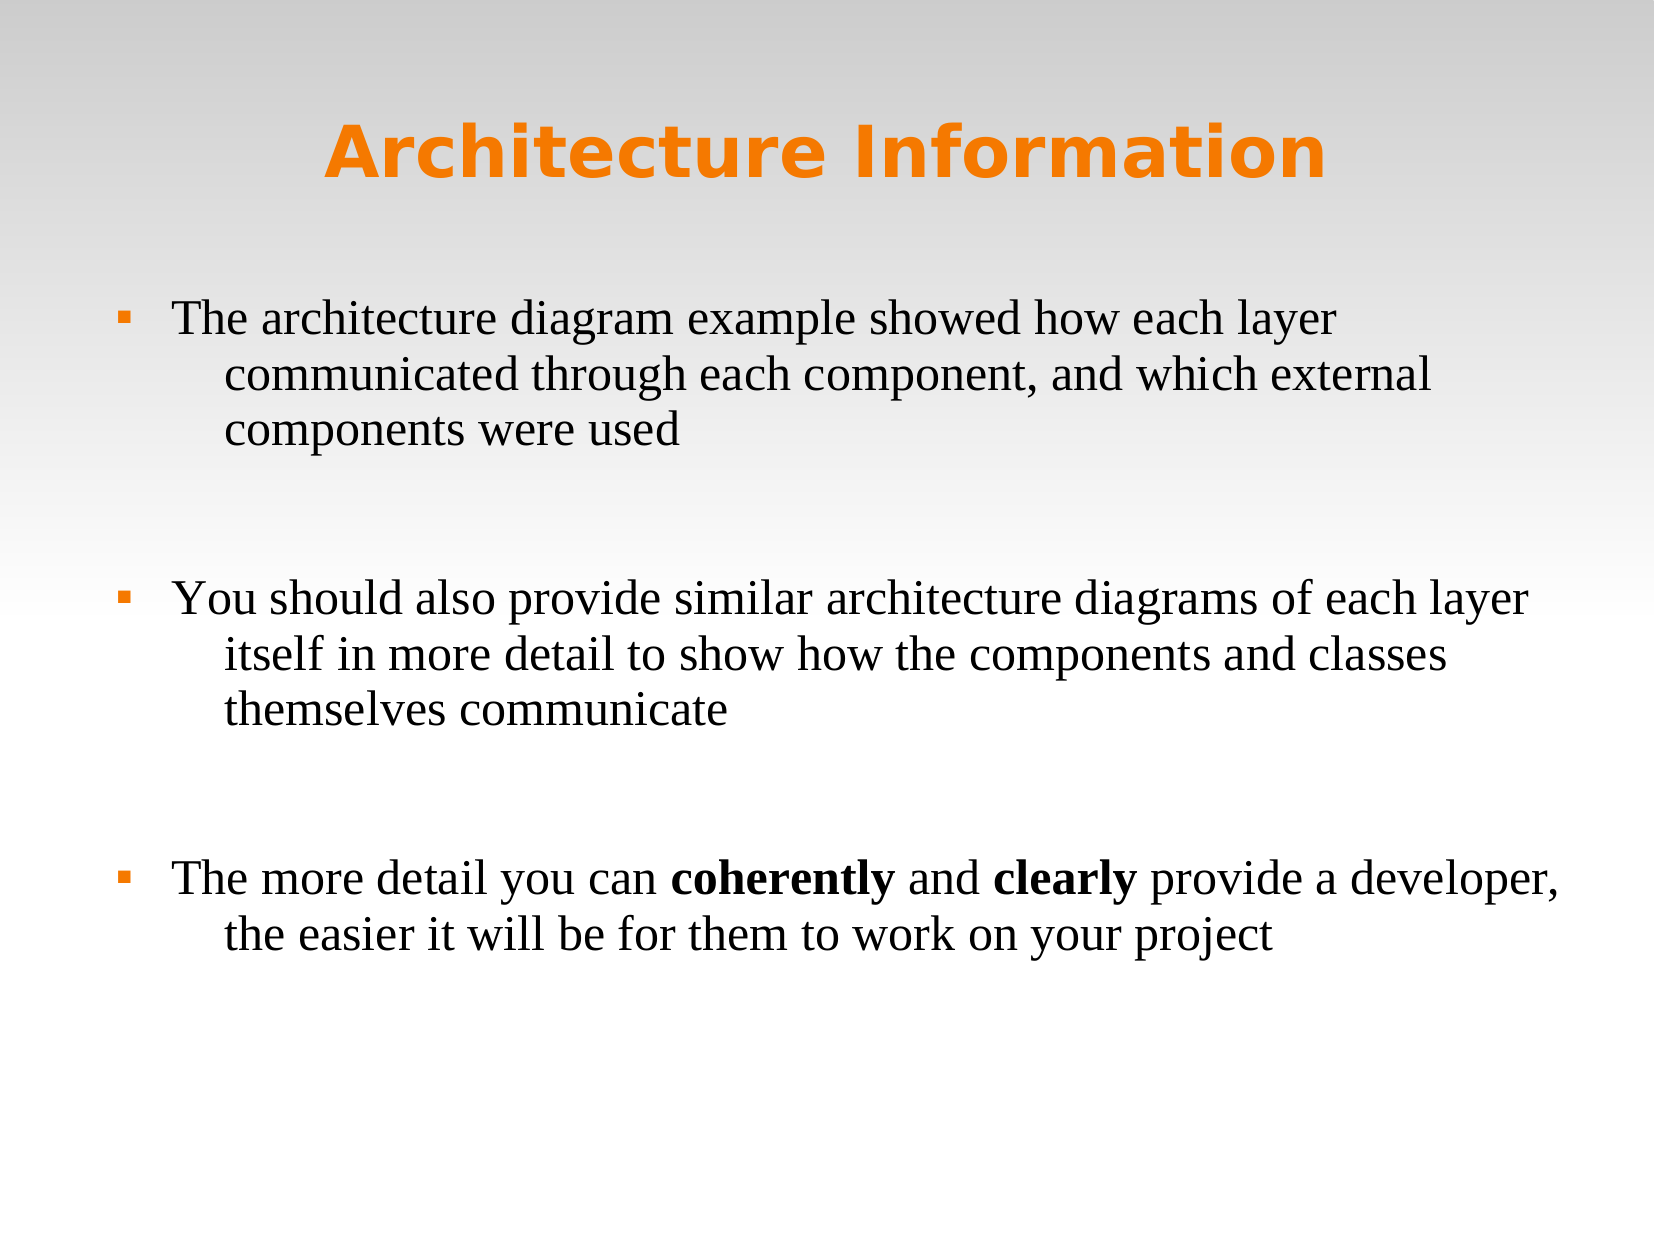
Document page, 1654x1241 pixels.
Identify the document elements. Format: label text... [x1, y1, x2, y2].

title Architecture Information [82, 49, 1571, 257]
list The architecture diagram example showed how each layer communicated through each component, and which external components were used You should also provide similar architecture diagrams of each layer itself in more detail to show how the components and classes themselves communicate The more detail you can coherently and clearly provide a developer, the easier it will be for them to work on your project [82, 290, 1571, 1109]
